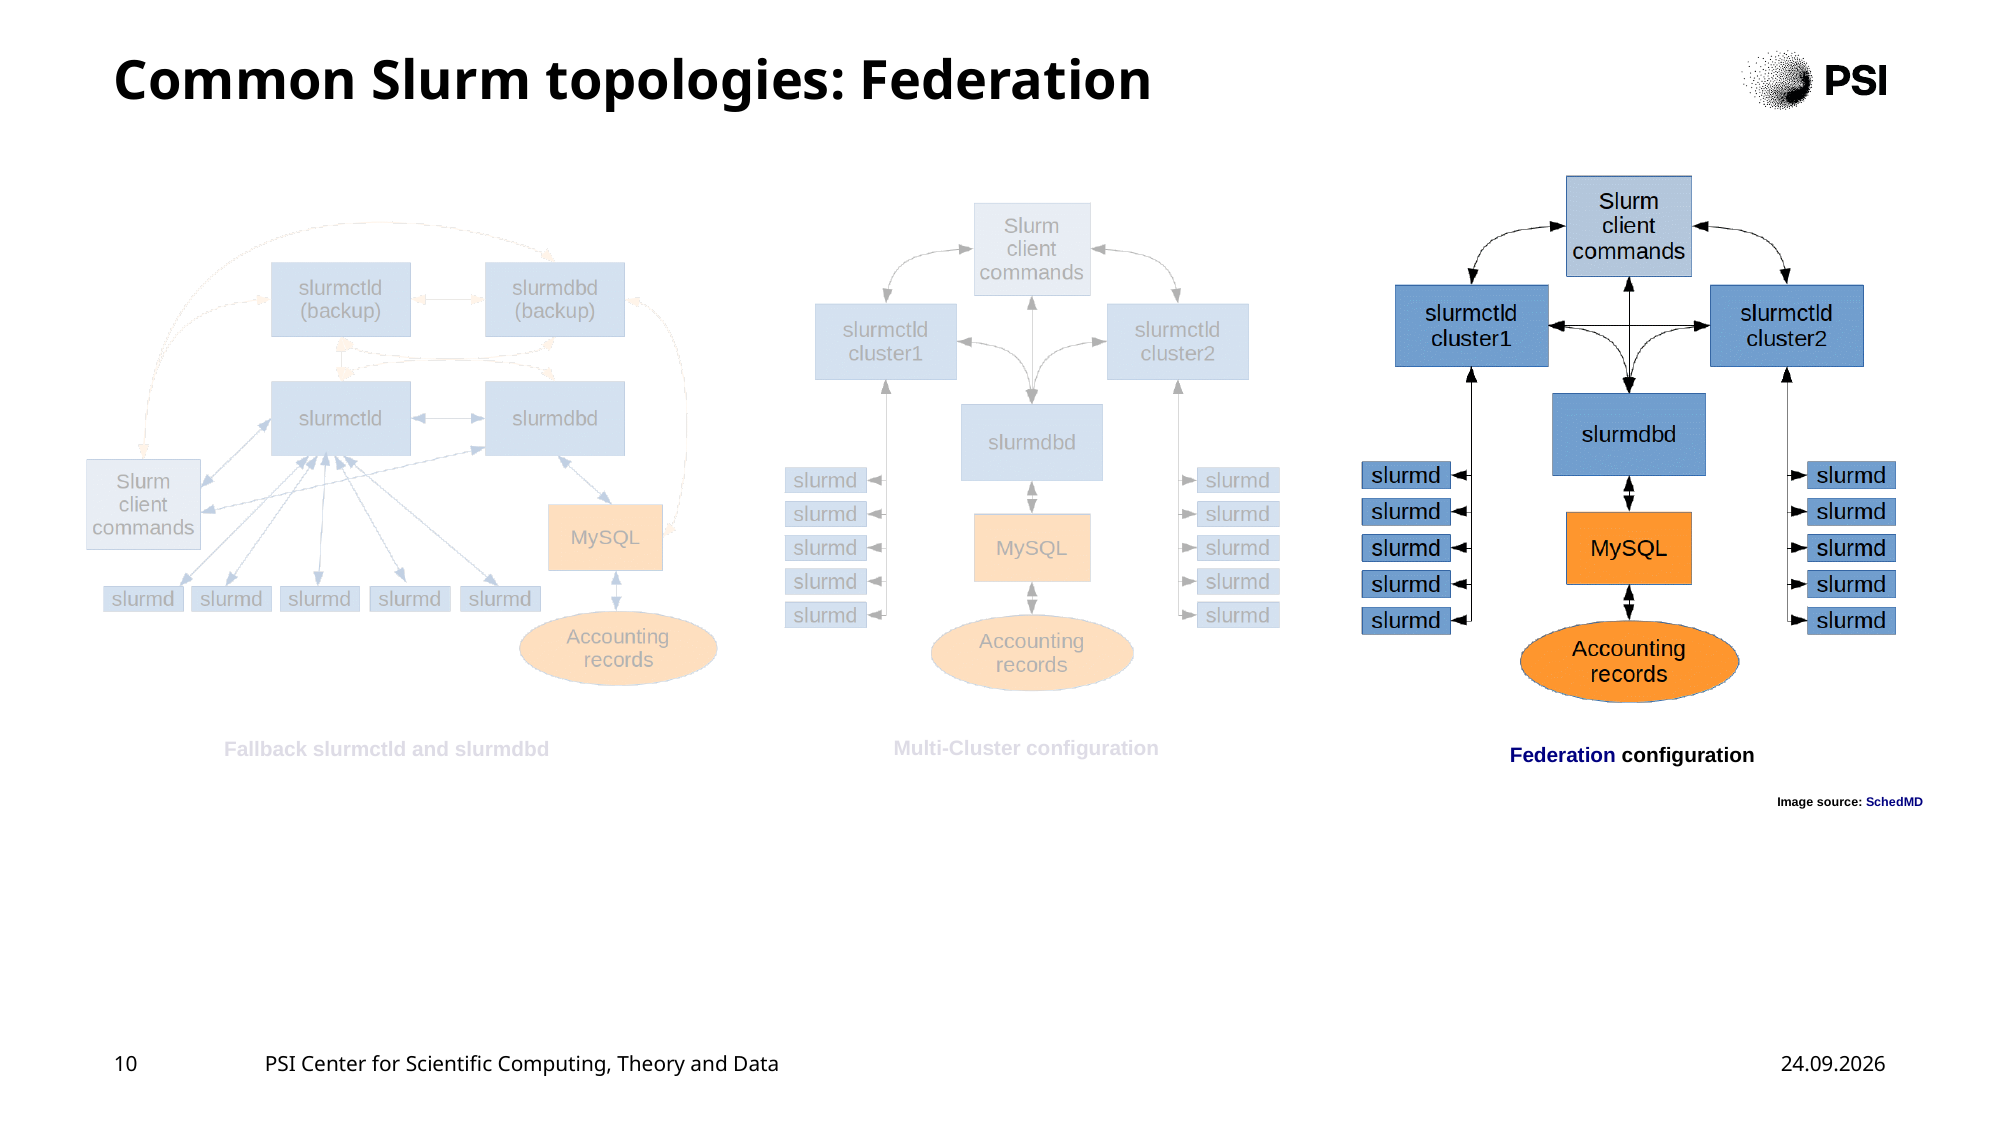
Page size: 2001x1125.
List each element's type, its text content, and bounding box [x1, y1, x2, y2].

text_box Federation configuration [1466, 736, 1804, 798]
title Common Slurm topologies: Federation [114, 45, 1585, 179]
picture [80, 214, 726, 702]
text_box Image source: SchedMD [1762, 787, 1943, 826]
picture [750, 189, 1312, 701]
text_box Fallback slurmctld and slurmdbd [199, 730, 581, 792]
text_box Multi-Cluster configuration [854, 729, 1204, 791]
picture [1341, 158, 1913, 713]
